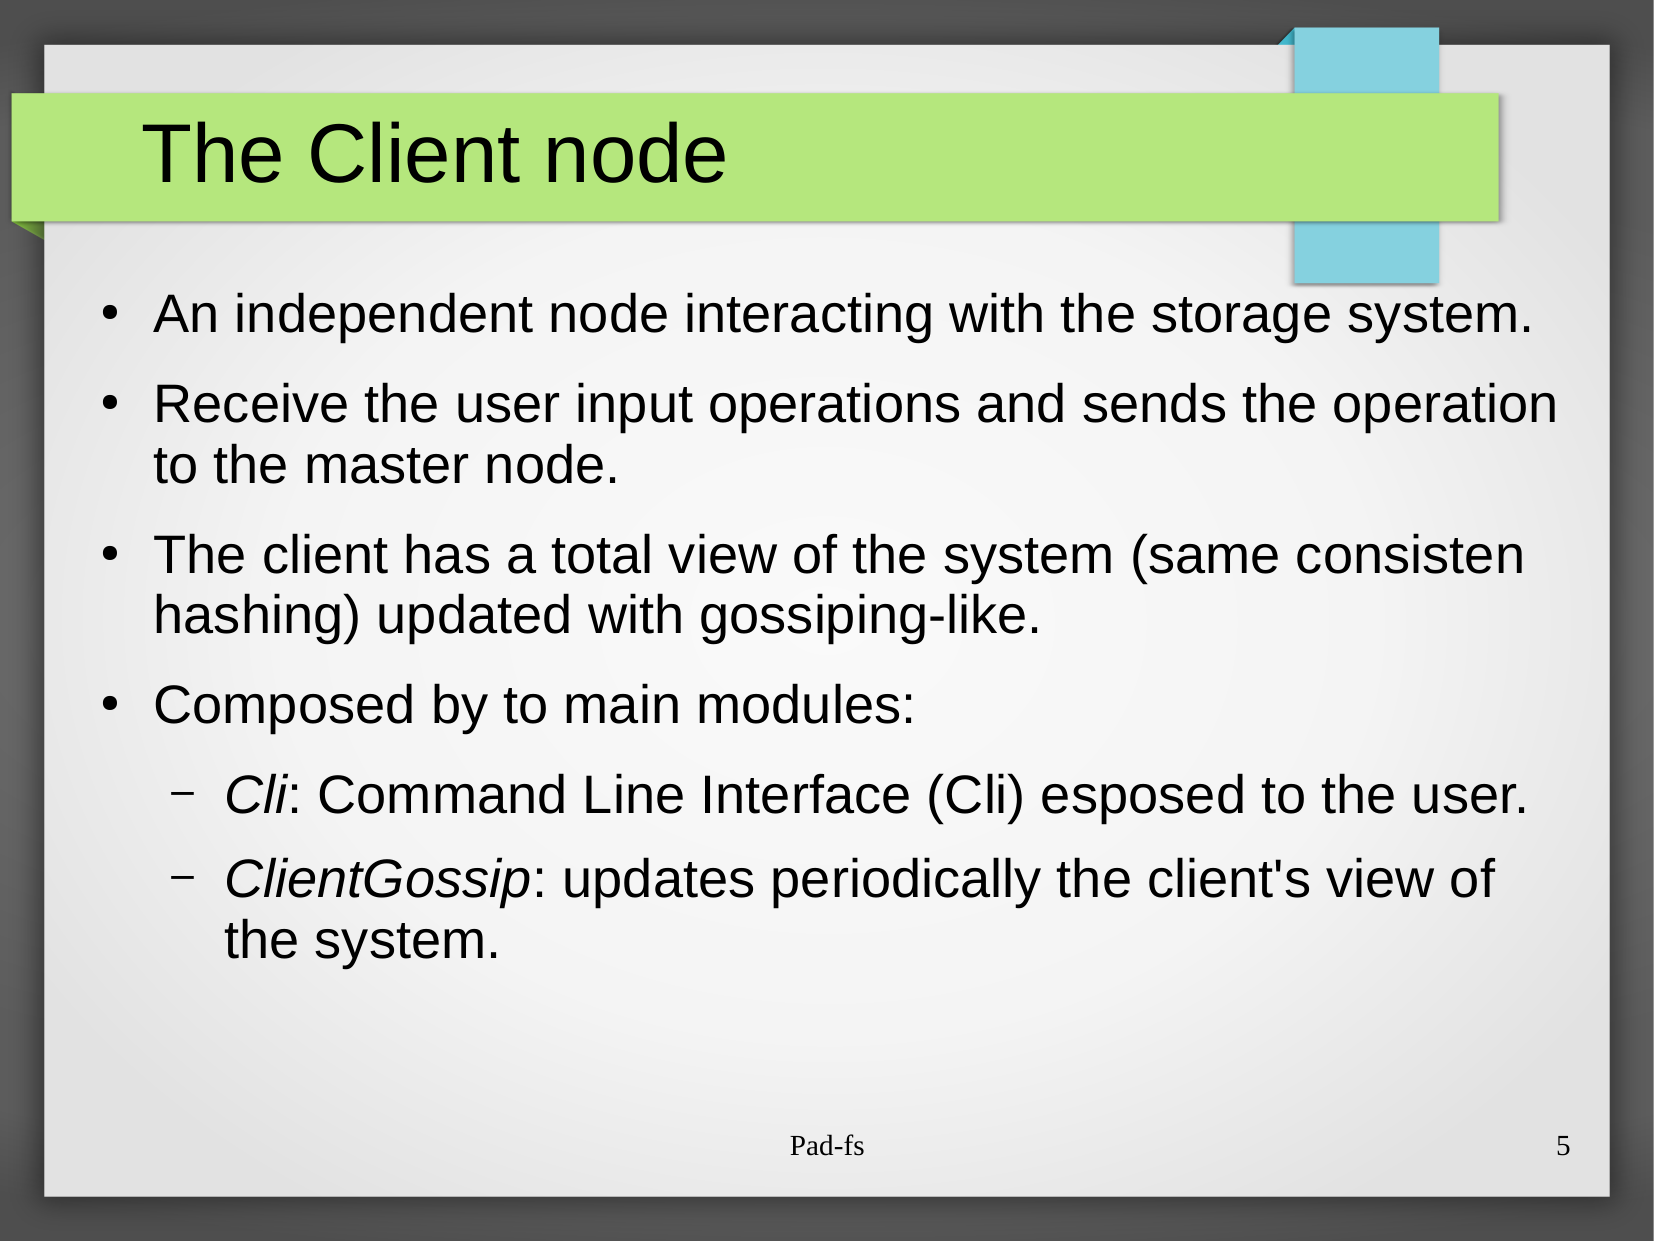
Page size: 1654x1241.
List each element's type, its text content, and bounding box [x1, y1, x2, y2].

title The Client node [141, 82, 827, 225]
list An independent node interacting with the storage system. Receive the user input operations and sends the operation to the master node. The client has a total view of the system (same consisten hashing) updated with gossiping-like. Composed by to main modules: Cli: Command Line Interface (Cli) esposed to the user. ClientGossip: updates periodically the client's view of the system. [82, 283, 1571, 1003]
picture [0, 0, 1654, 1241]
